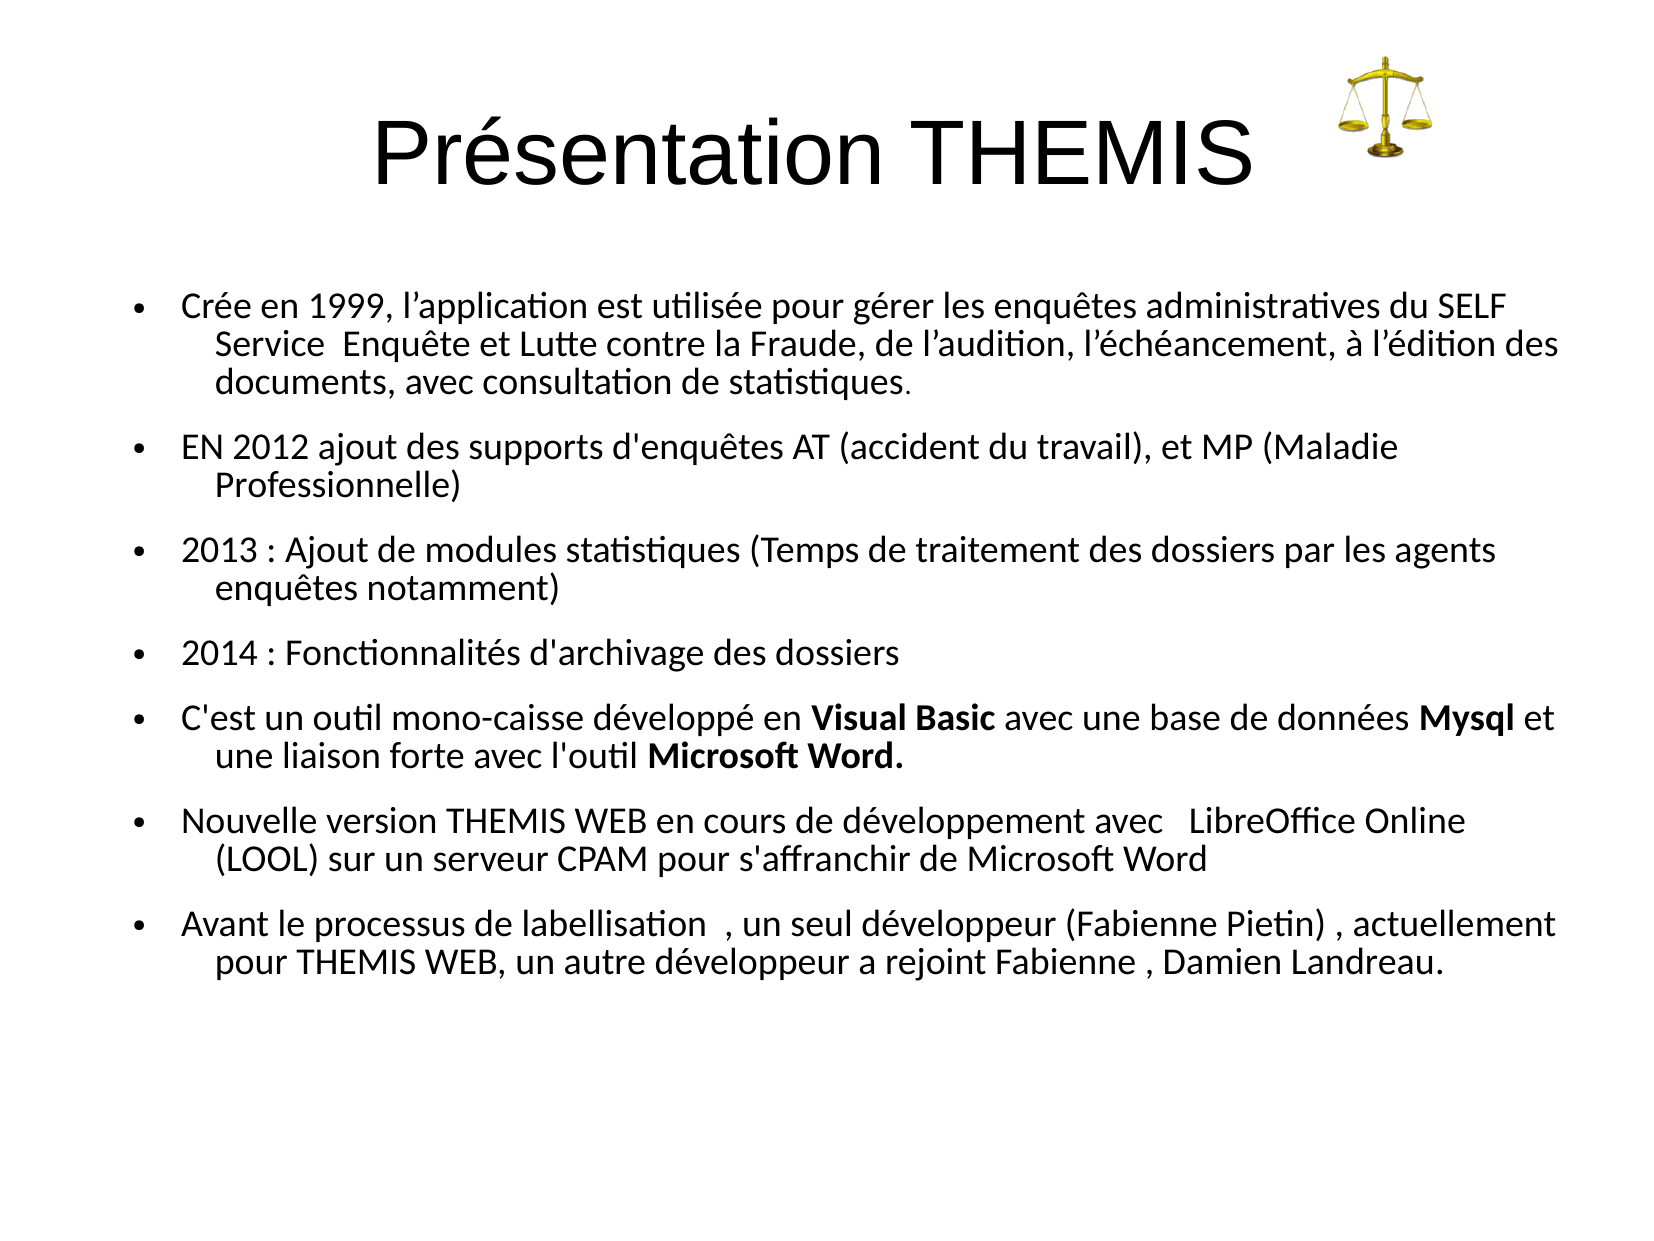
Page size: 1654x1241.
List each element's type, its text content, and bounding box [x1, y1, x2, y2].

title Présentation THEMIS [82, 49, 1571, 257]
picture [1310, 35, 1465, 190]
list Crée en 1999, l’application est utilisée pour gérer les enquêtes administratives du SELF Service Enquête et Lutte contre la Fraude, de l’audition, l’échéancement, à l’édition des documents, avec consultation de statistiques. EN 2012 ajout des supports d'enquêtes AT (accident du travail), et MP (Maladie Professionnelle) 2013 : Ajout de modules statistiques (Temps de traitement des dossiers par les agents enquêtes notamment) 2014 : Fonctionnalités d'archivage des dossiers C'est un outil mono-caisse développé en Visual Basic avec une base de données Mysql et une liaison forte avec l'outil Microsoft Word. Nouvelle version THEMIS WEB en cours de développement avec LibreOffice Online (LOOL) sur un serveur CPAM pour s'affranchir de Microsoft Word Avant le processus de labellisation , un seul développeur (Fabienne Pietin) , actuellement pour THEMIS WEB, un autre développeur a rejoint Fabienne , Damien Landreau. [82, 290, 1571, 1010]
